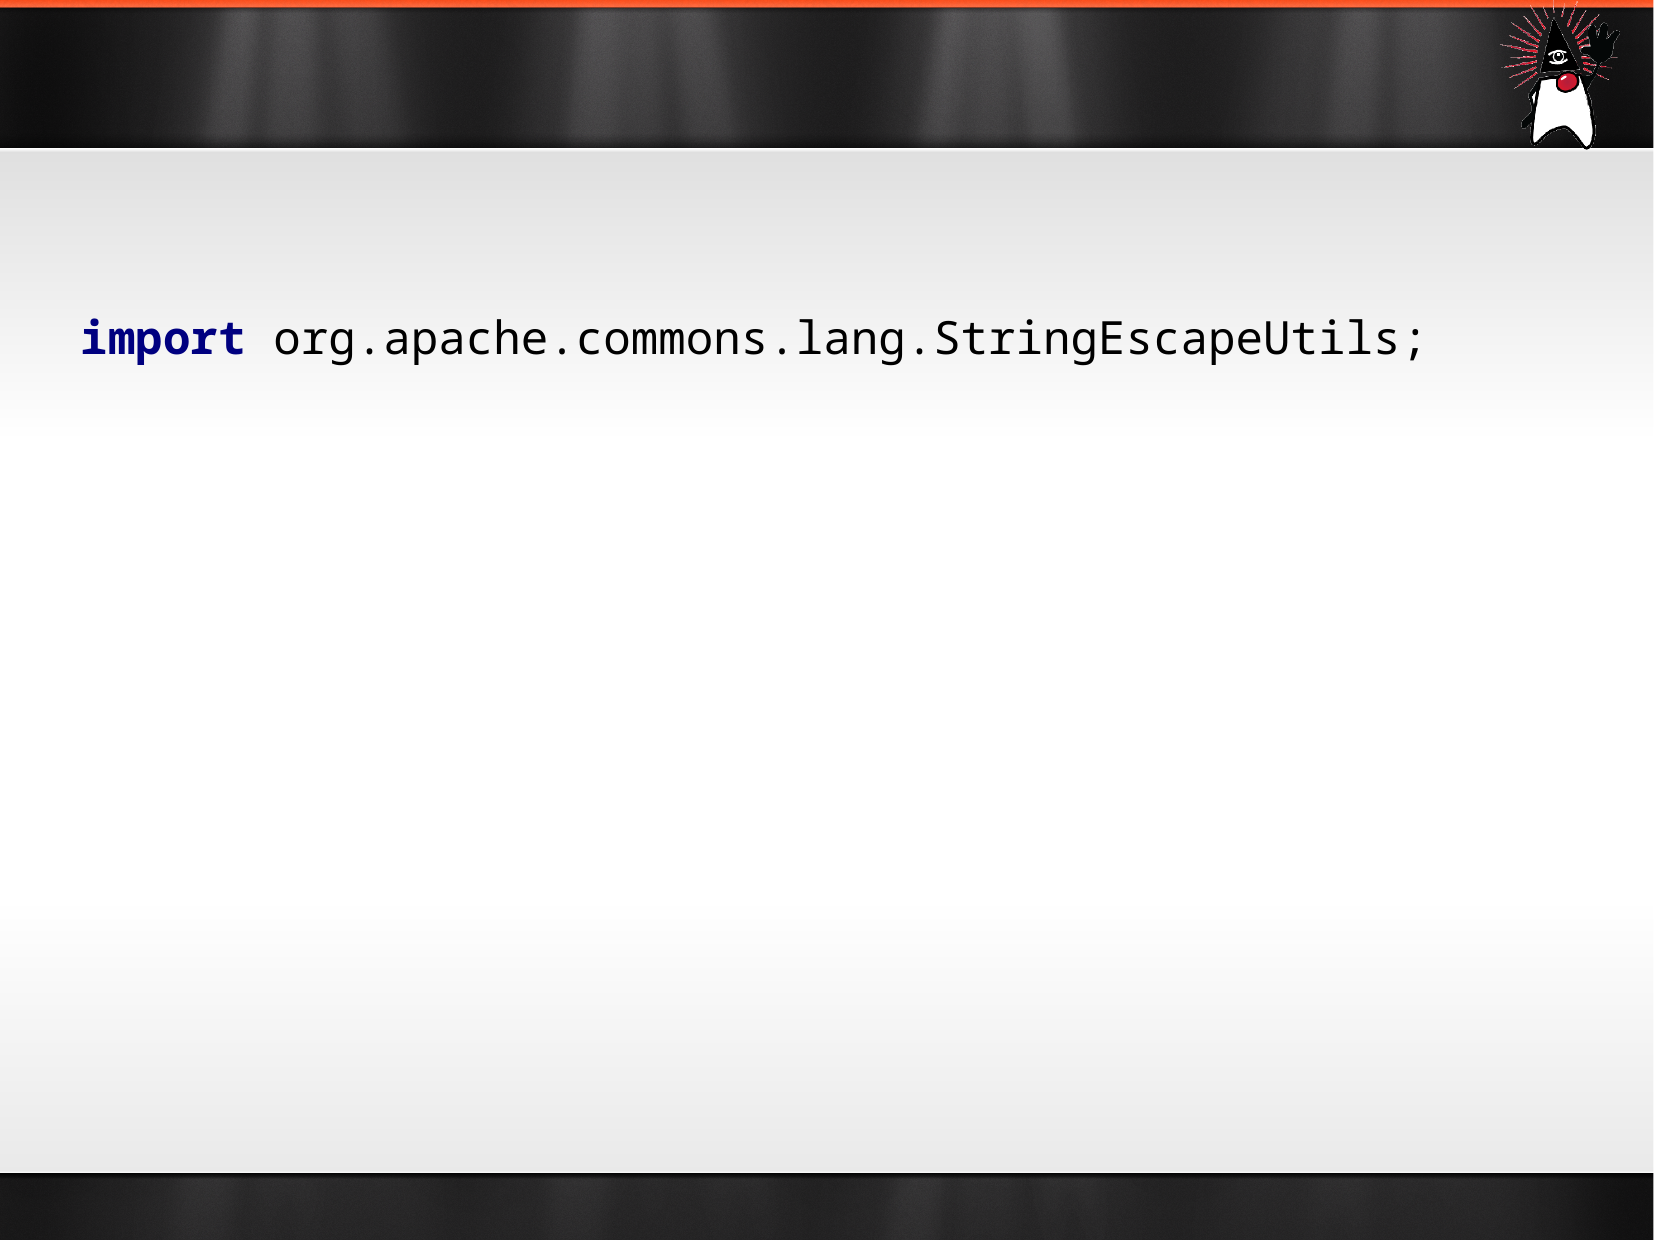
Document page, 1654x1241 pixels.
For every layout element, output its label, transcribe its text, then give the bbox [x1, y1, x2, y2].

subtitle import org.apache.commons.lang.StringEscapeUtils; [80, 305, 1570, 1125]
picture [0, 0, 1654, 1240]
